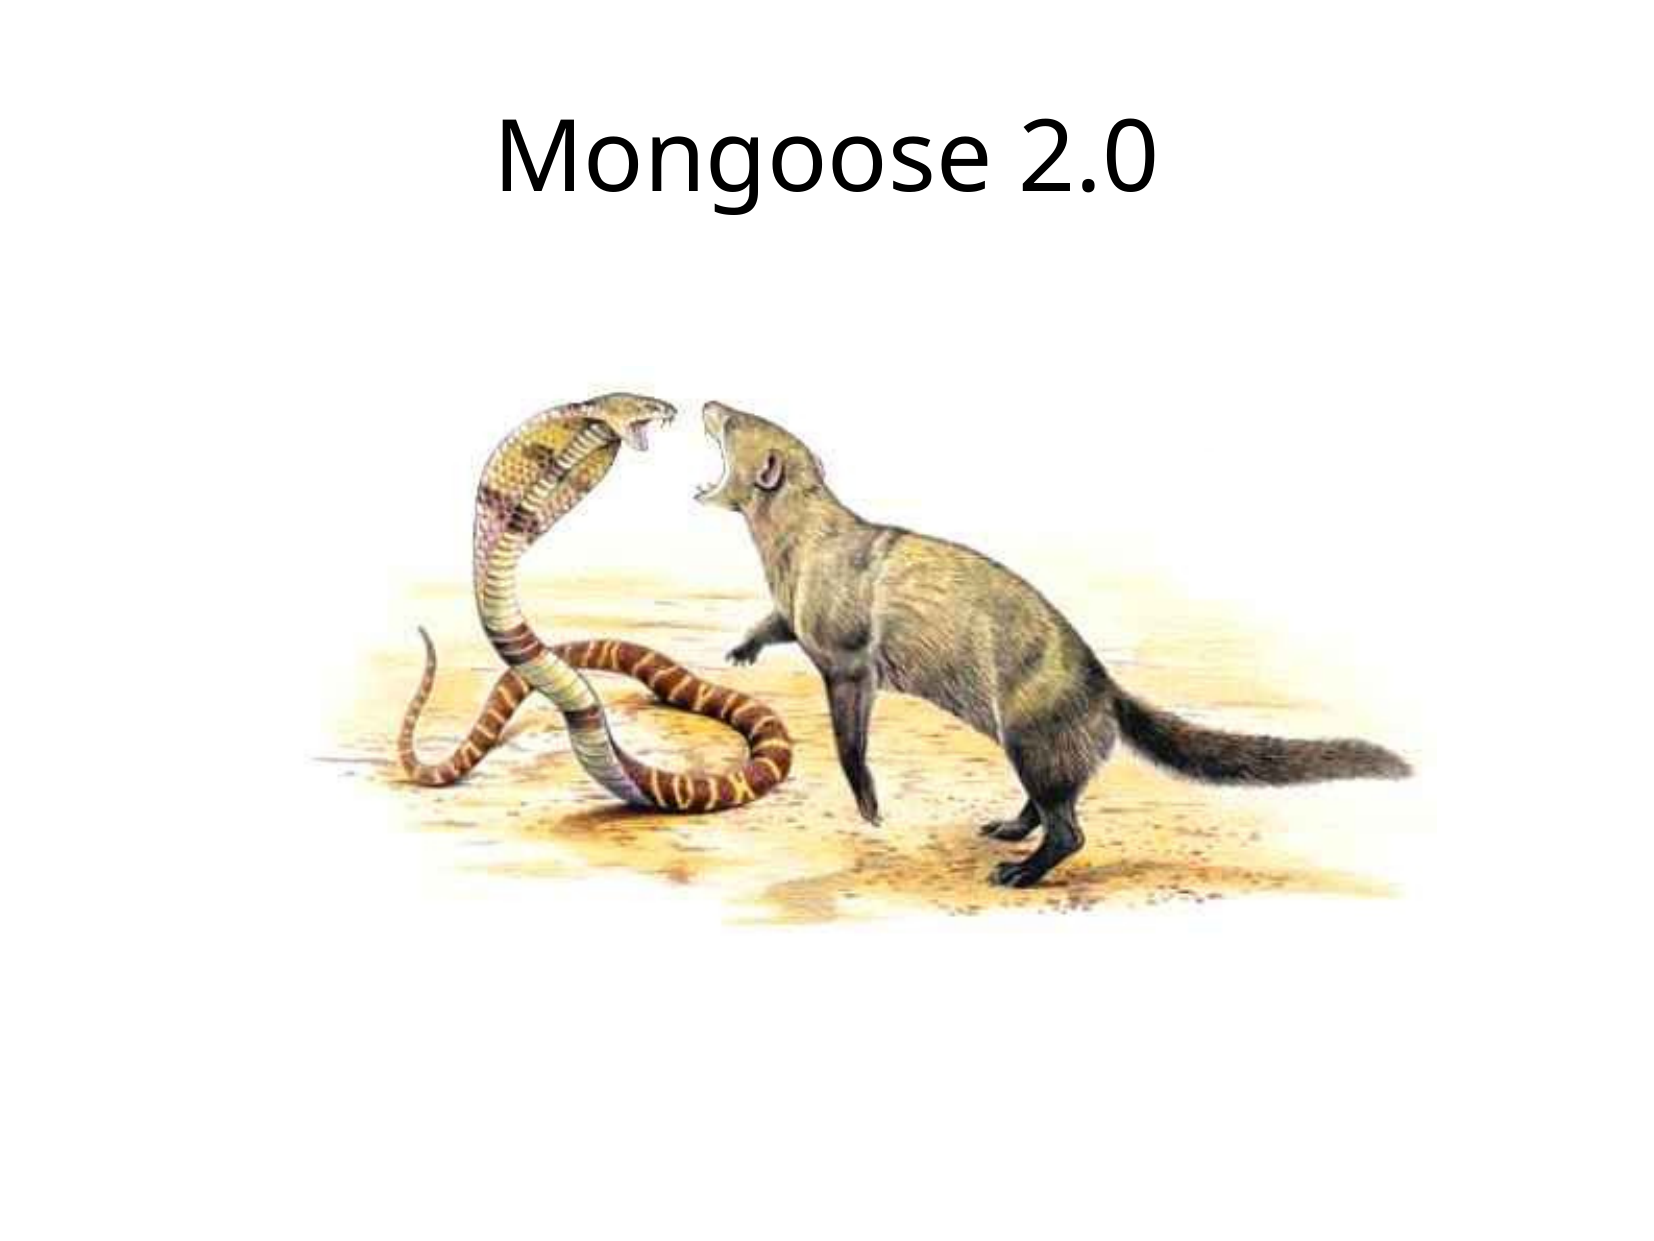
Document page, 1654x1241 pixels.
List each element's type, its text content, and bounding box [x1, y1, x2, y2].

picture [288, 366, 1437, 944]
title Mongoose 2.0 [82, 49, 1571, 257]
